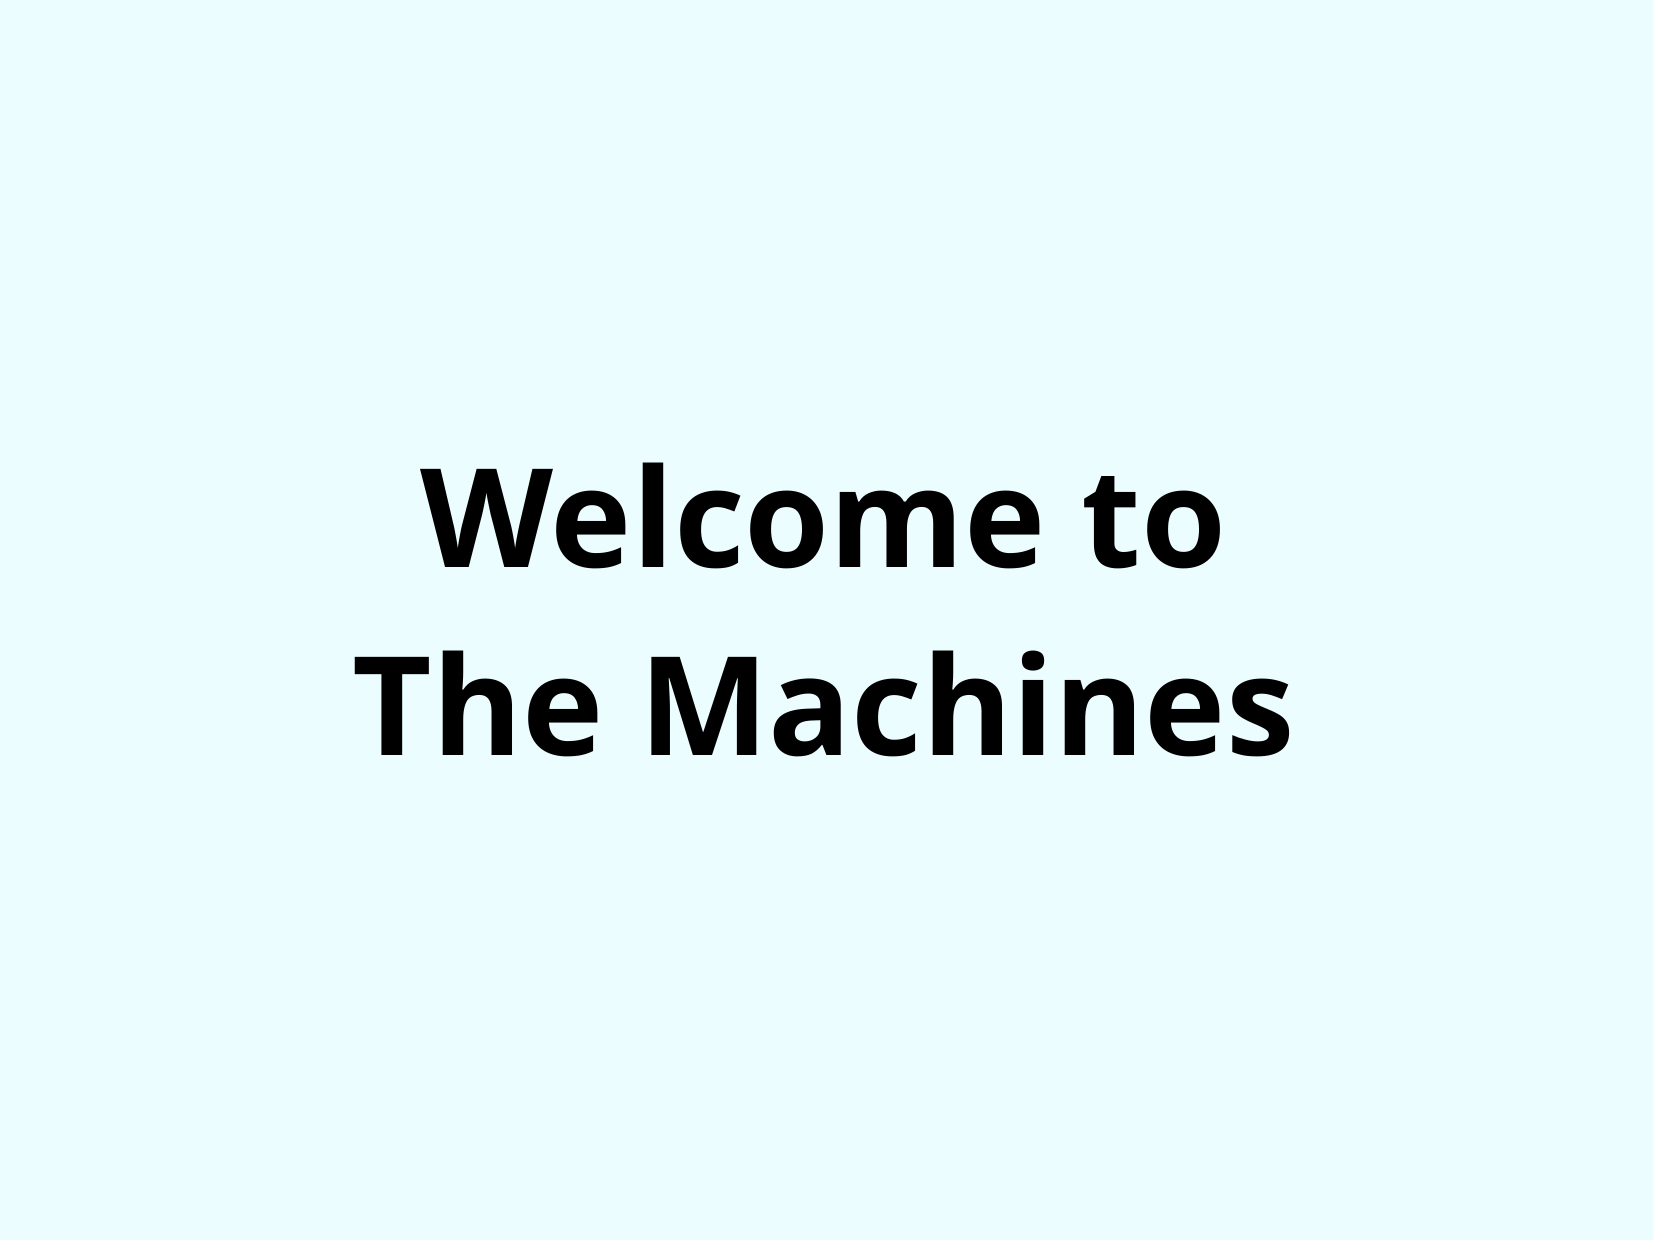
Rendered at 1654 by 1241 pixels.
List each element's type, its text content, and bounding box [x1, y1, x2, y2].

text_box Welcome to The Machines [79, 0, 1568, 1229]
